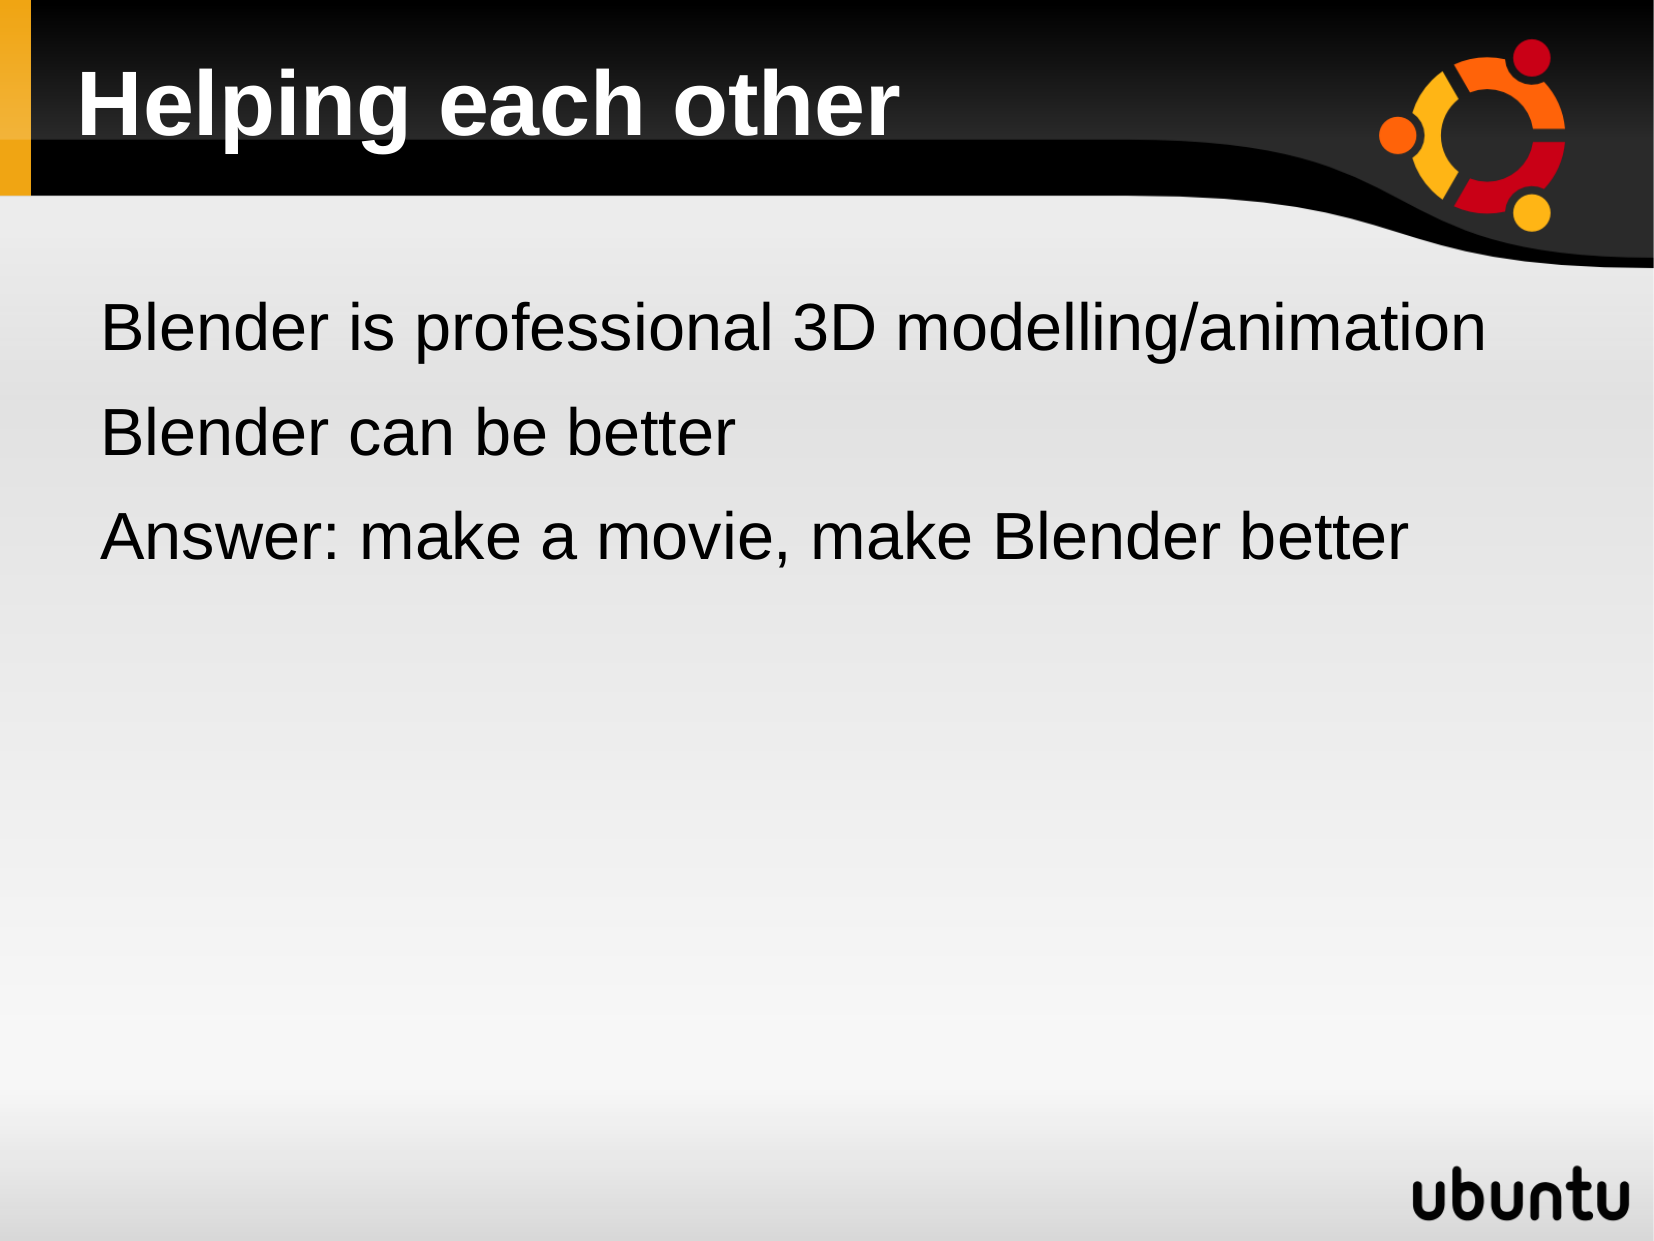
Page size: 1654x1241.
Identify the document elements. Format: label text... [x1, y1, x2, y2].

list Blender is professional 3D modelling/animation Blender can be better Answer: make a movie, make Blender better [82, 290, 1571, 1109]
picture [0, 0, 1654, 1241]
title Helping each other [76, 0, 1565, 208]
